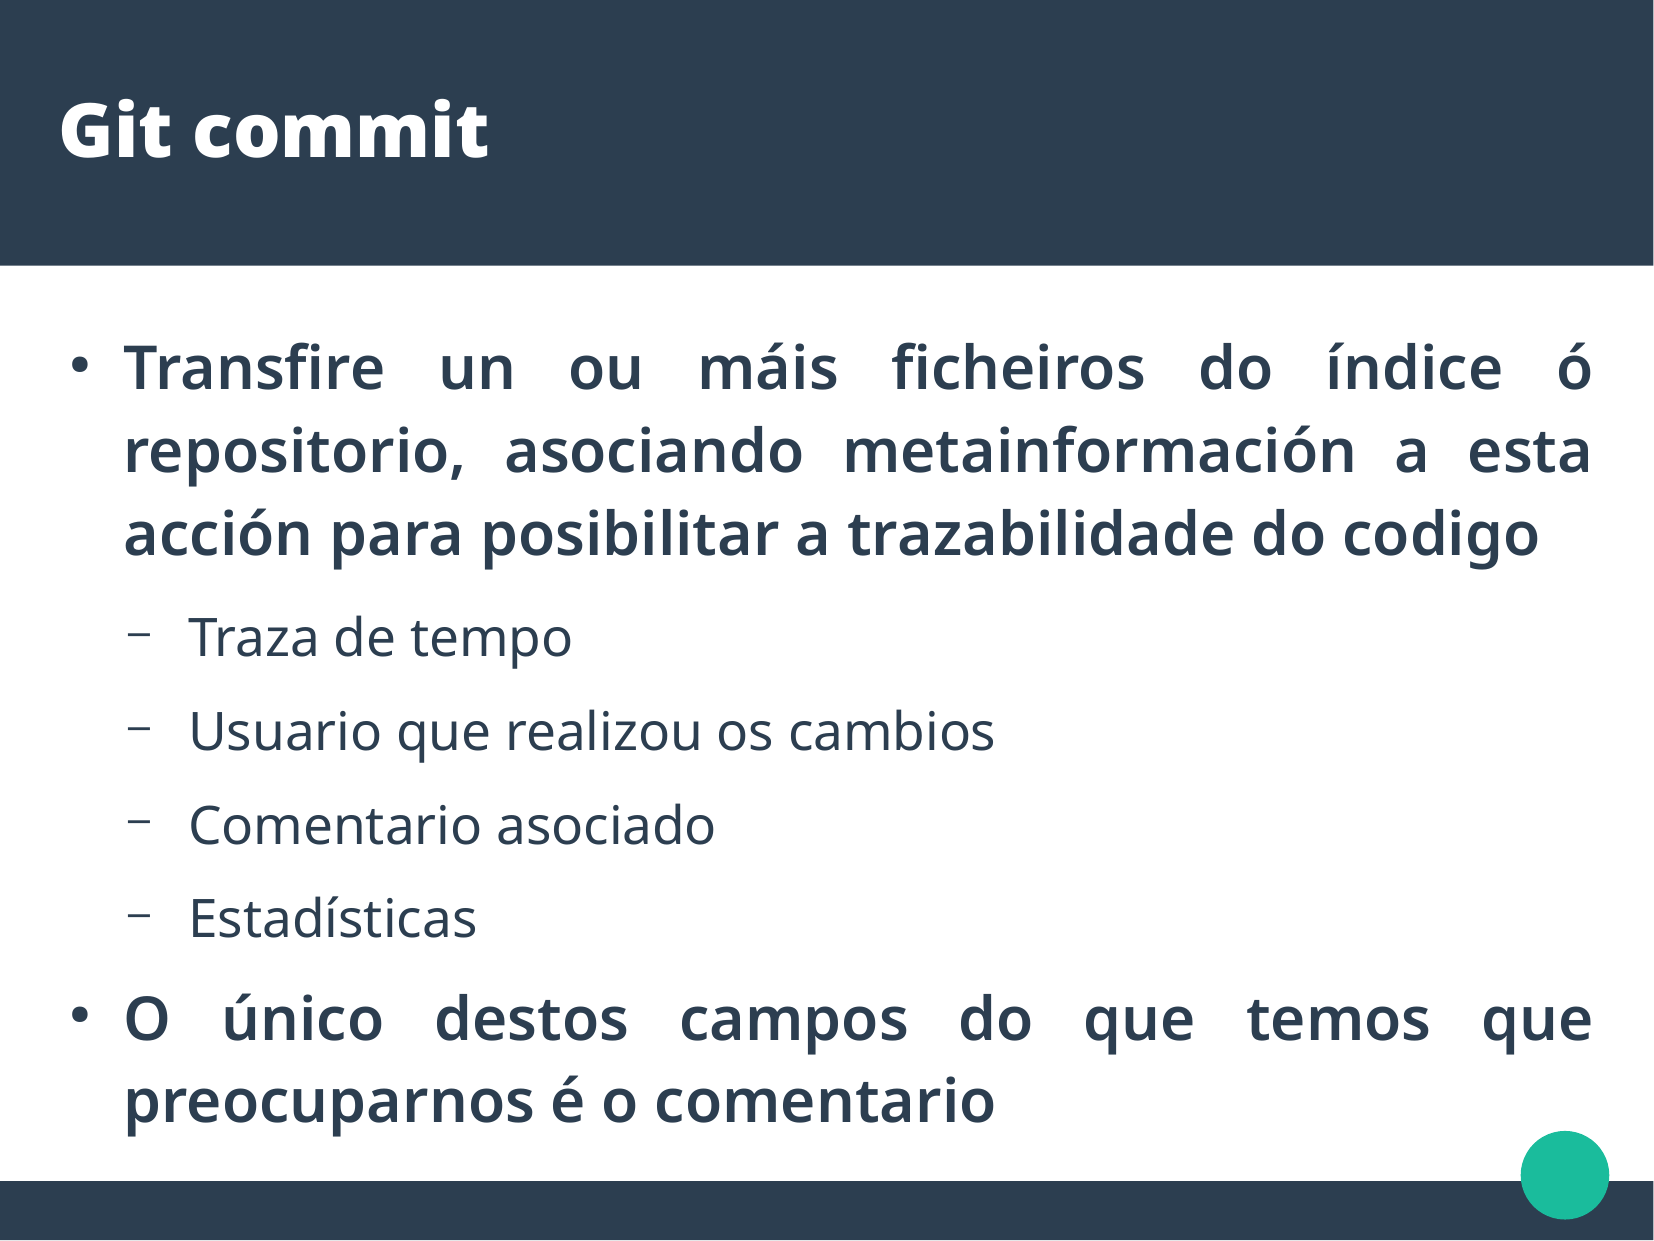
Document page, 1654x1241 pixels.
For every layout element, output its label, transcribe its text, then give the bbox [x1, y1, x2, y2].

list Transfire un ou máis ficheiros do índice ó repositorio, asociando metainformación a esta acción para posibilitar a trazabilidade do codigo Traza de tempo Usuario que realizou os cambios Comentario asociado Estadísticas O único destos campos do que temos que preocuparnos é o comentario [59, 324, 1595, 1152]
title Git commit [59, 49, 1595, 207]
